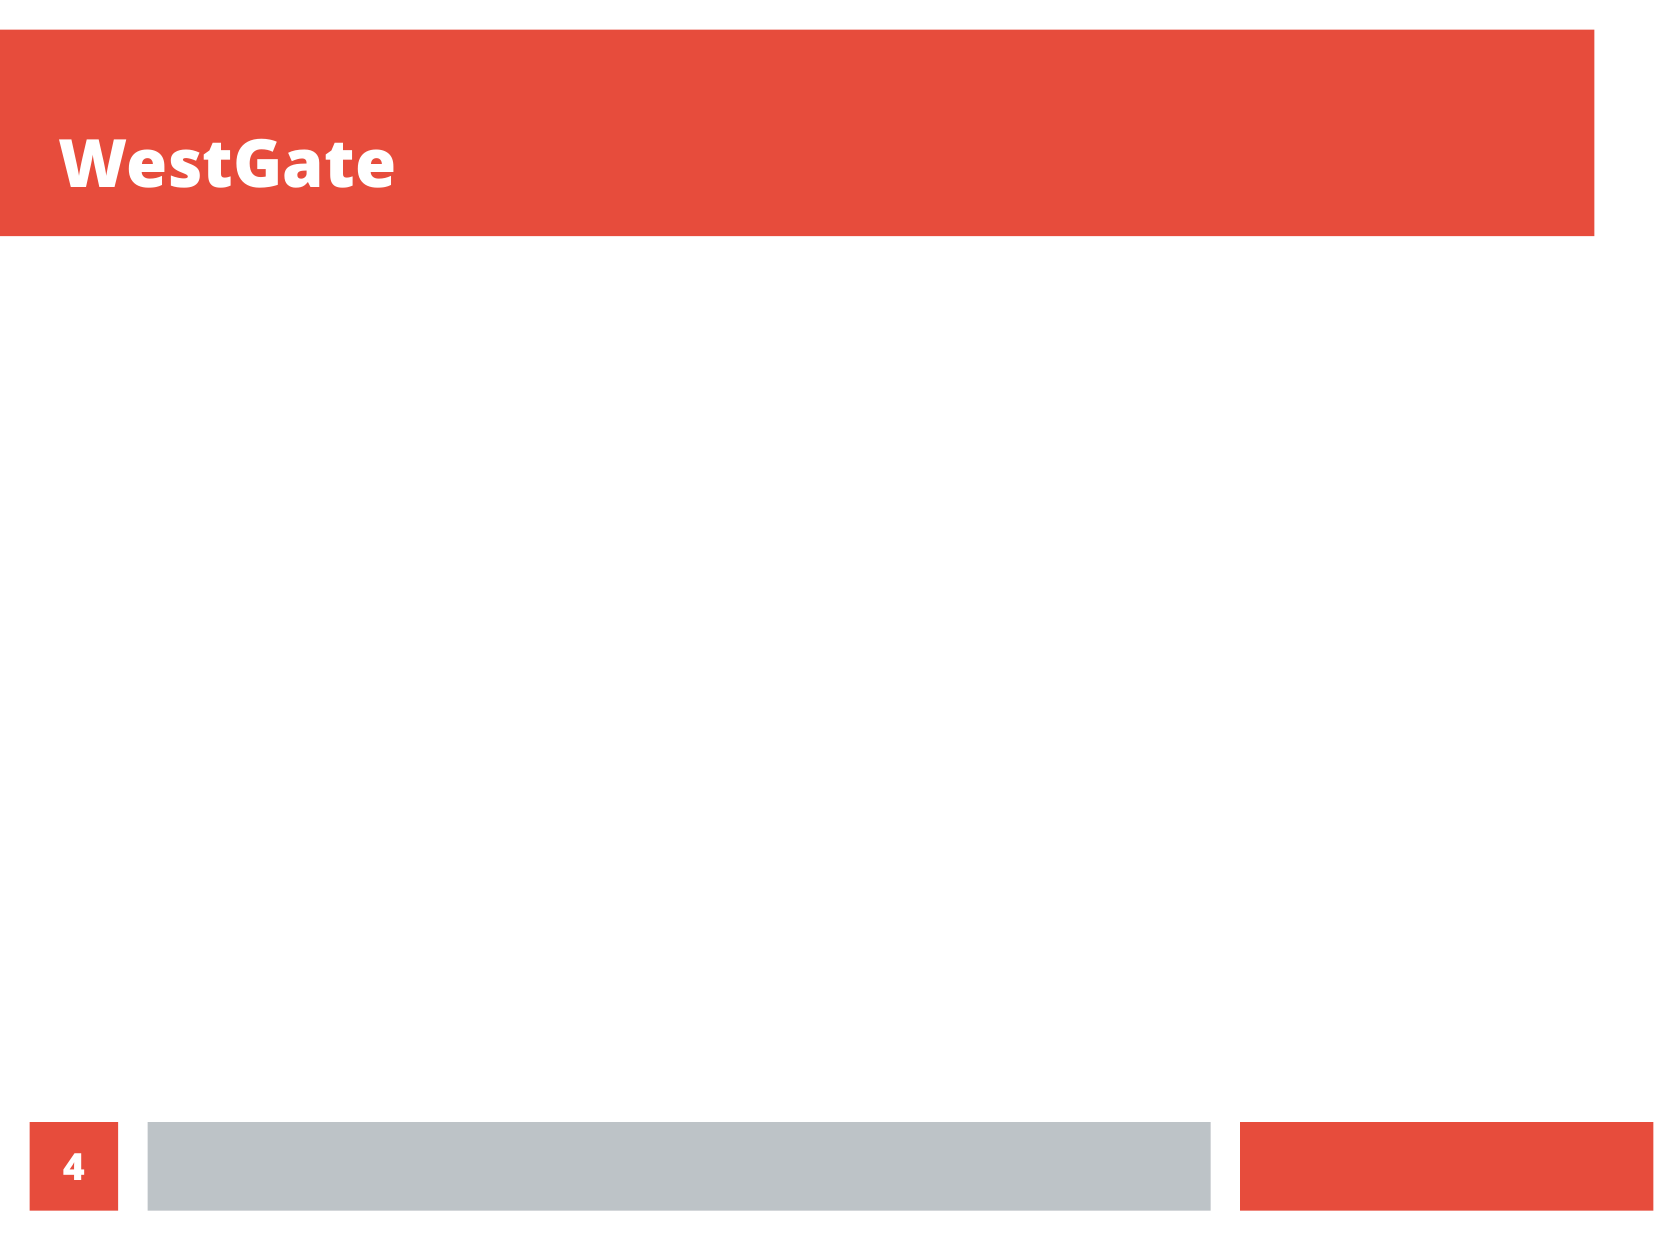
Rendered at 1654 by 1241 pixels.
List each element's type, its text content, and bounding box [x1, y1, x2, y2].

title WestGate [59, 59, 1595, 207]
